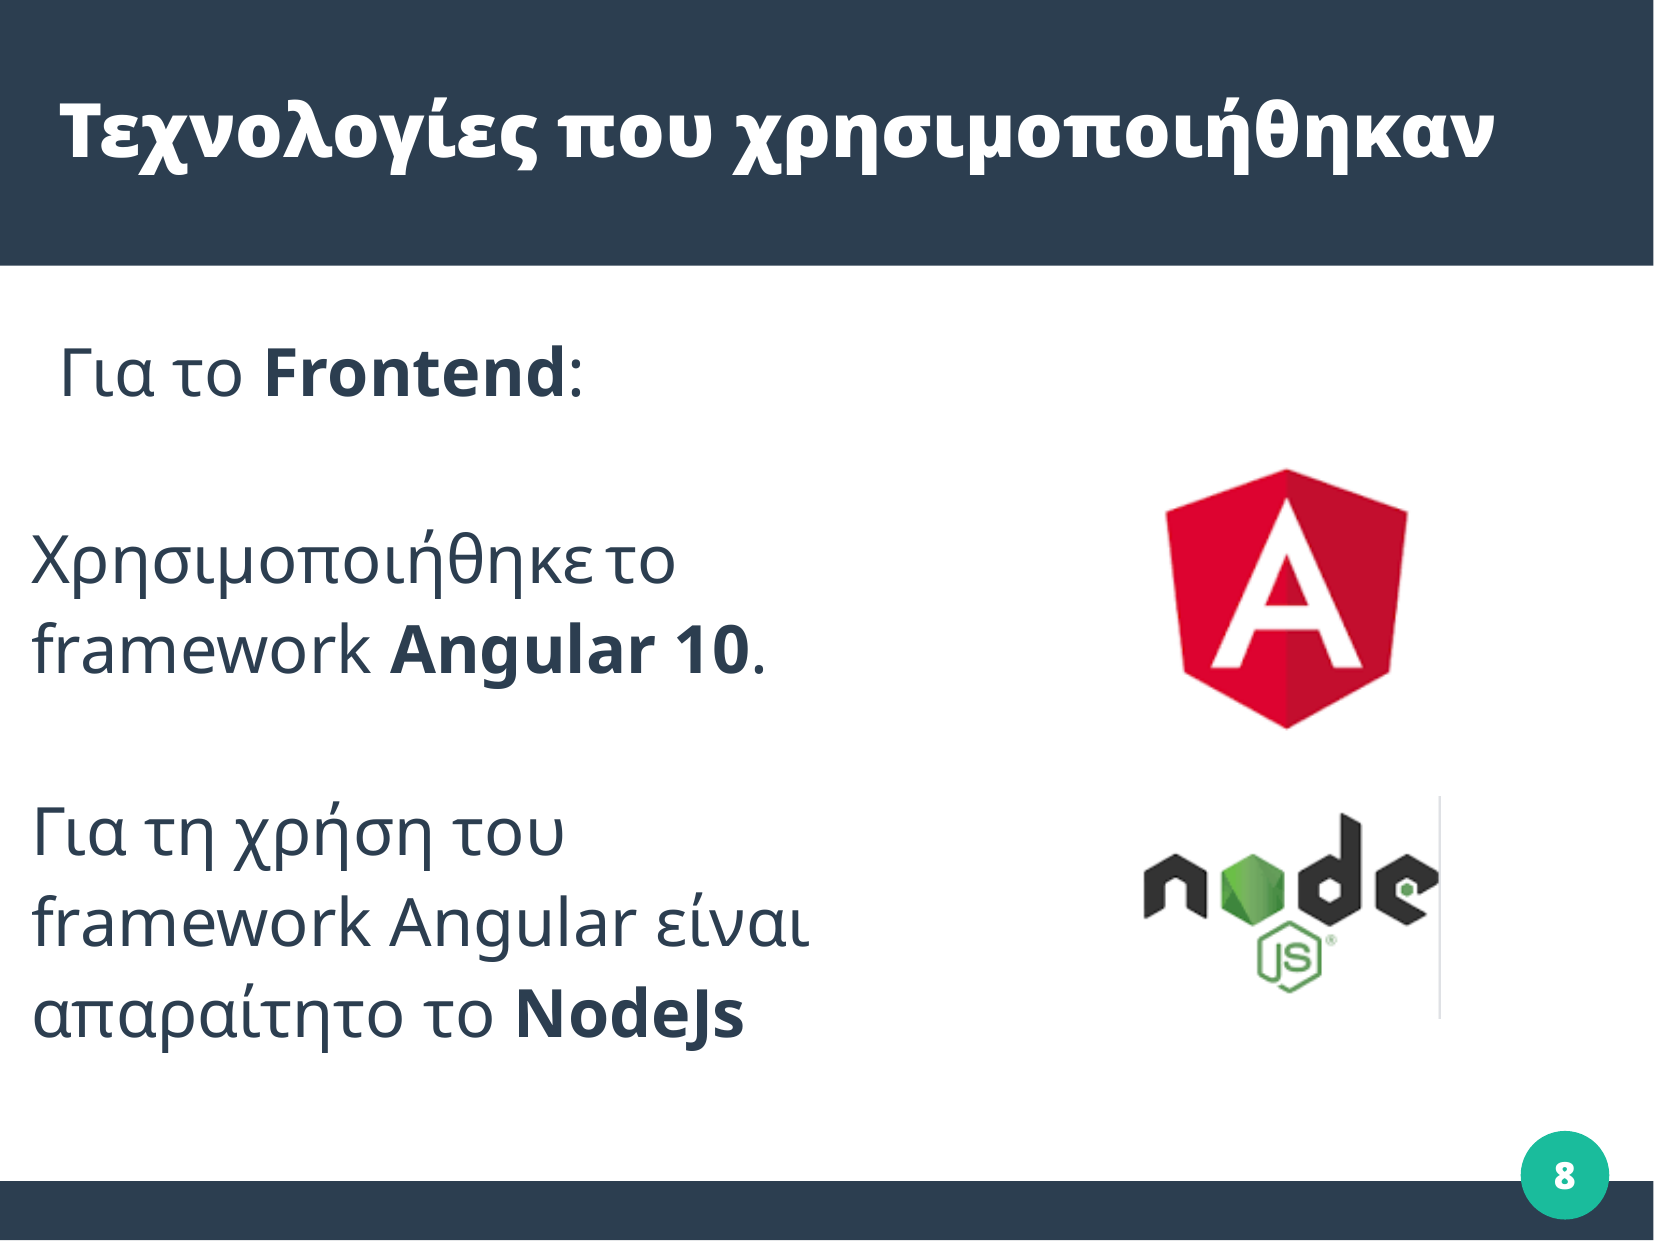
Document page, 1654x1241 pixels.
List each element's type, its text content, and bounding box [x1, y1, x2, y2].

subtitle Για το Frontend: [59, 324, 1595, 421]
title Τεχνολογίες που χρησιμοποιήθηκαν [59, 49, 1595, 207]
picture [1140, 449, 1426, 746]
text_box Χρησιμοποιήθηκε το framework Angular 10. Για τη χρήση του framework Angular είναι απαραίτητο το NodeJs [16, 504, 901, 987]
picture [1125, 796, 1441, 1019]
